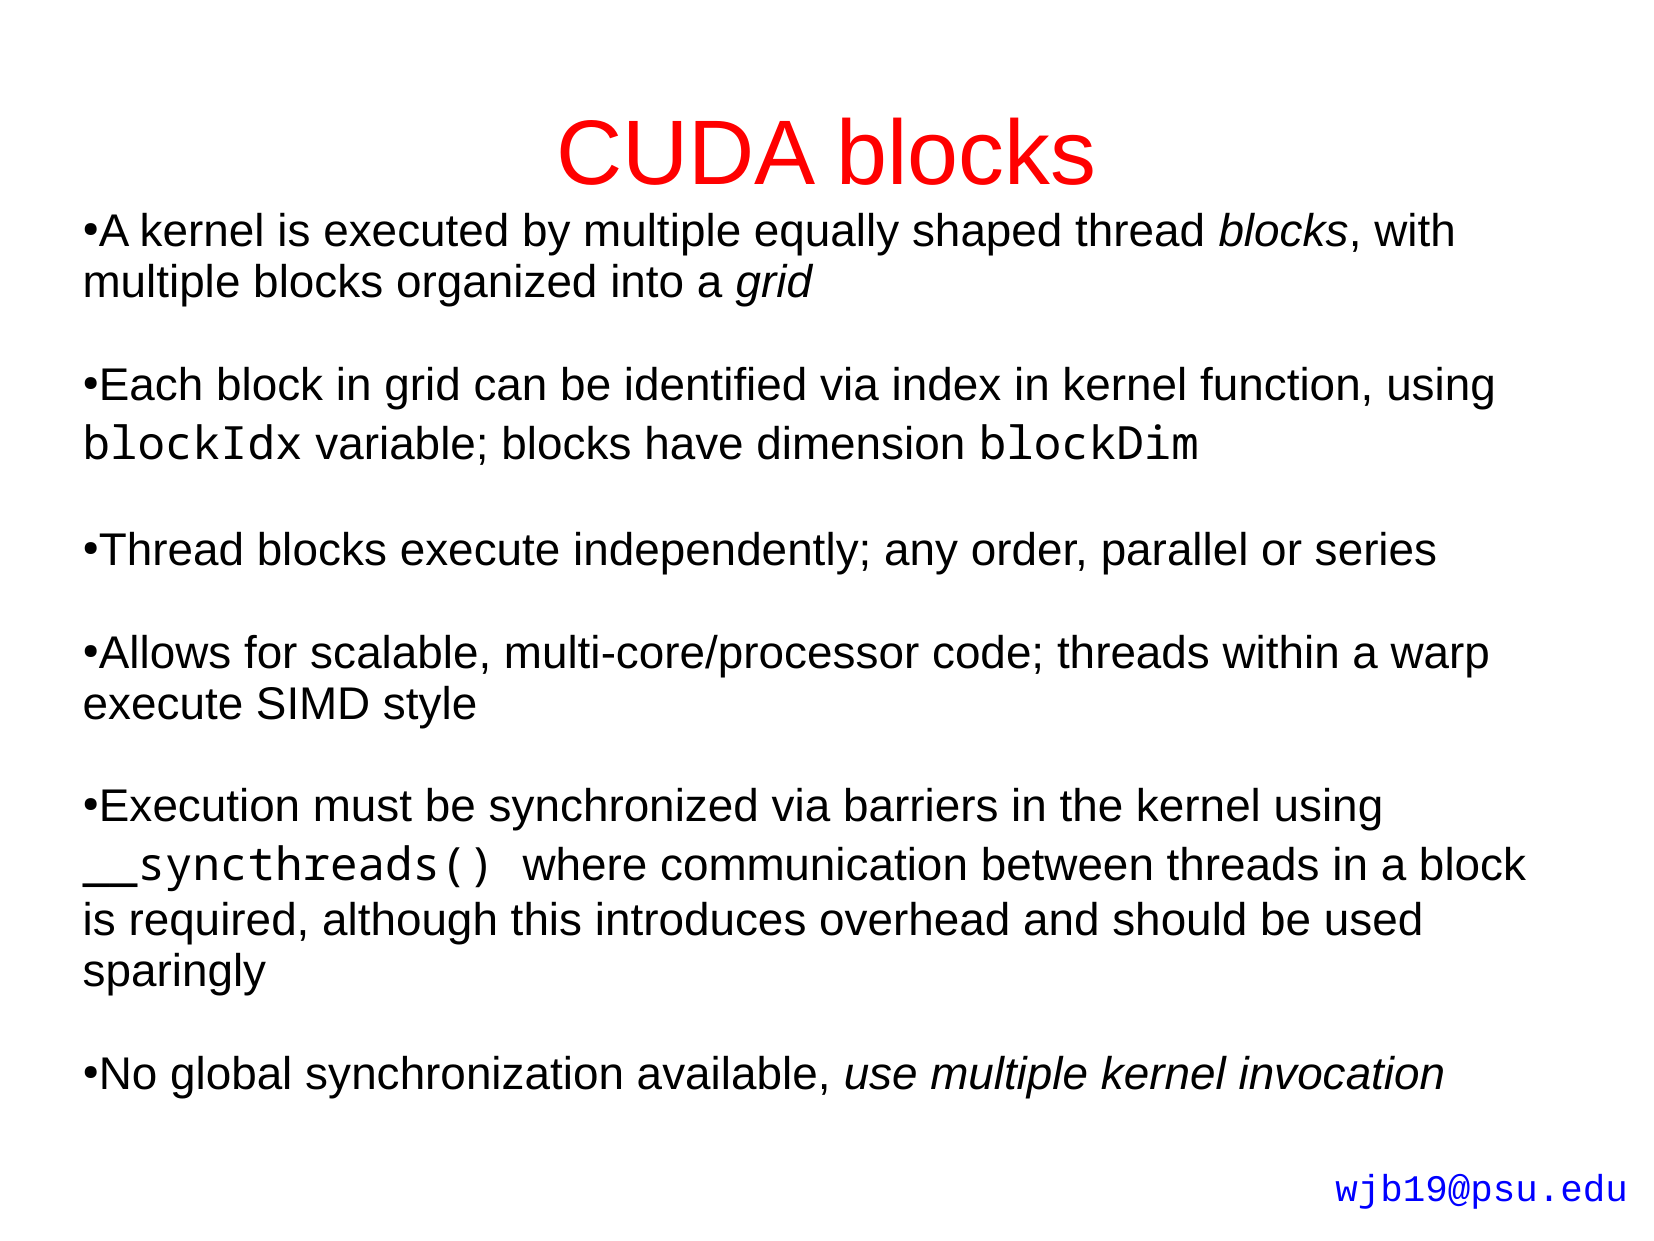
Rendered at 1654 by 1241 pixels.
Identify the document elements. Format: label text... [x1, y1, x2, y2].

title CUDA blocks [82, 49, 1571, 213]
text_box wjb19@psu.edu [1320, 1162, 1643, 1220]
subtitle A kernel is executed by multiple equally shaped thread blocks, with multiple blocks organized into a grid Each block in grid can be identified via index in kernel function, using blockIdx variable; blocks have dimension blockDim Thread blocks execute independently; any order, parallel or series Allows for scalable, multi-core/processor code; threads within a warp execute SIMD style Execution must be synchronized via barriers in the kernel using __syncthreads() where communication between threads in a block is required, although this introduces overhead and should be used sparingly No global synchronization available, use multiple kernel invocation [82, 213, 1571, 1091]
